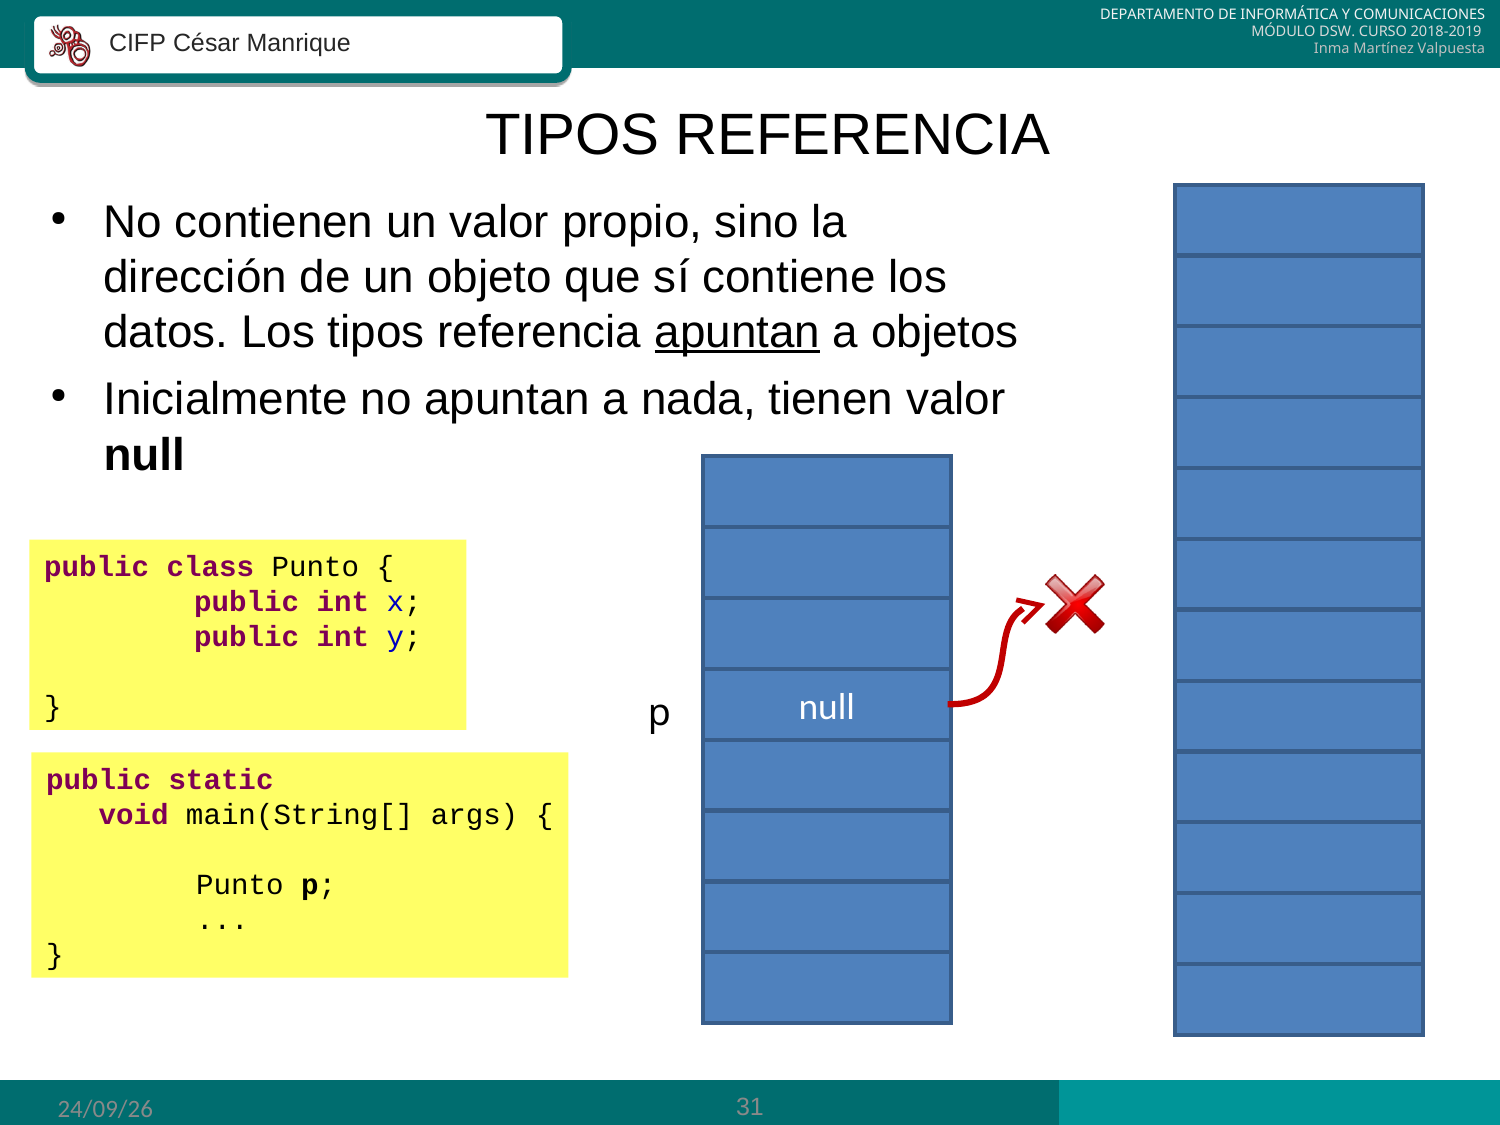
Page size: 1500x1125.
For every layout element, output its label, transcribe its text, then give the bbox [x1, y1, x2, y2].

text_box null [702, 669, 951, 740]
list No contienen un valor propio, sino la dirección de un objeto que sí contiene los datos. Los tipos referencia apuntan a objetos Inicialmente no apuntan a nada, tienen valor null [17, 184, 1057, 1059]
text_box [1175, 184, 1424, 1035]
text_box public static void main(String[] args) { Punto p; ... } [31, 752, 569, 978]
text_box public class Punto { public int x; public int y; } [29, 539, 467, 730]
text_box [702, 456, 951, 669]
text_box <número> [512, 1082, 988, 1125]
text_box 18/09/18 [42, 1085, 344, 1125]
text_box p [633, 680, 686, 742]
picture [1045, 574, 1105, 634]
text_box [702, 740, 951, 1024]
picture [47, 23, 93, 67]
title TIPOS REFERENCIA [17, 90, 1483, 173]
